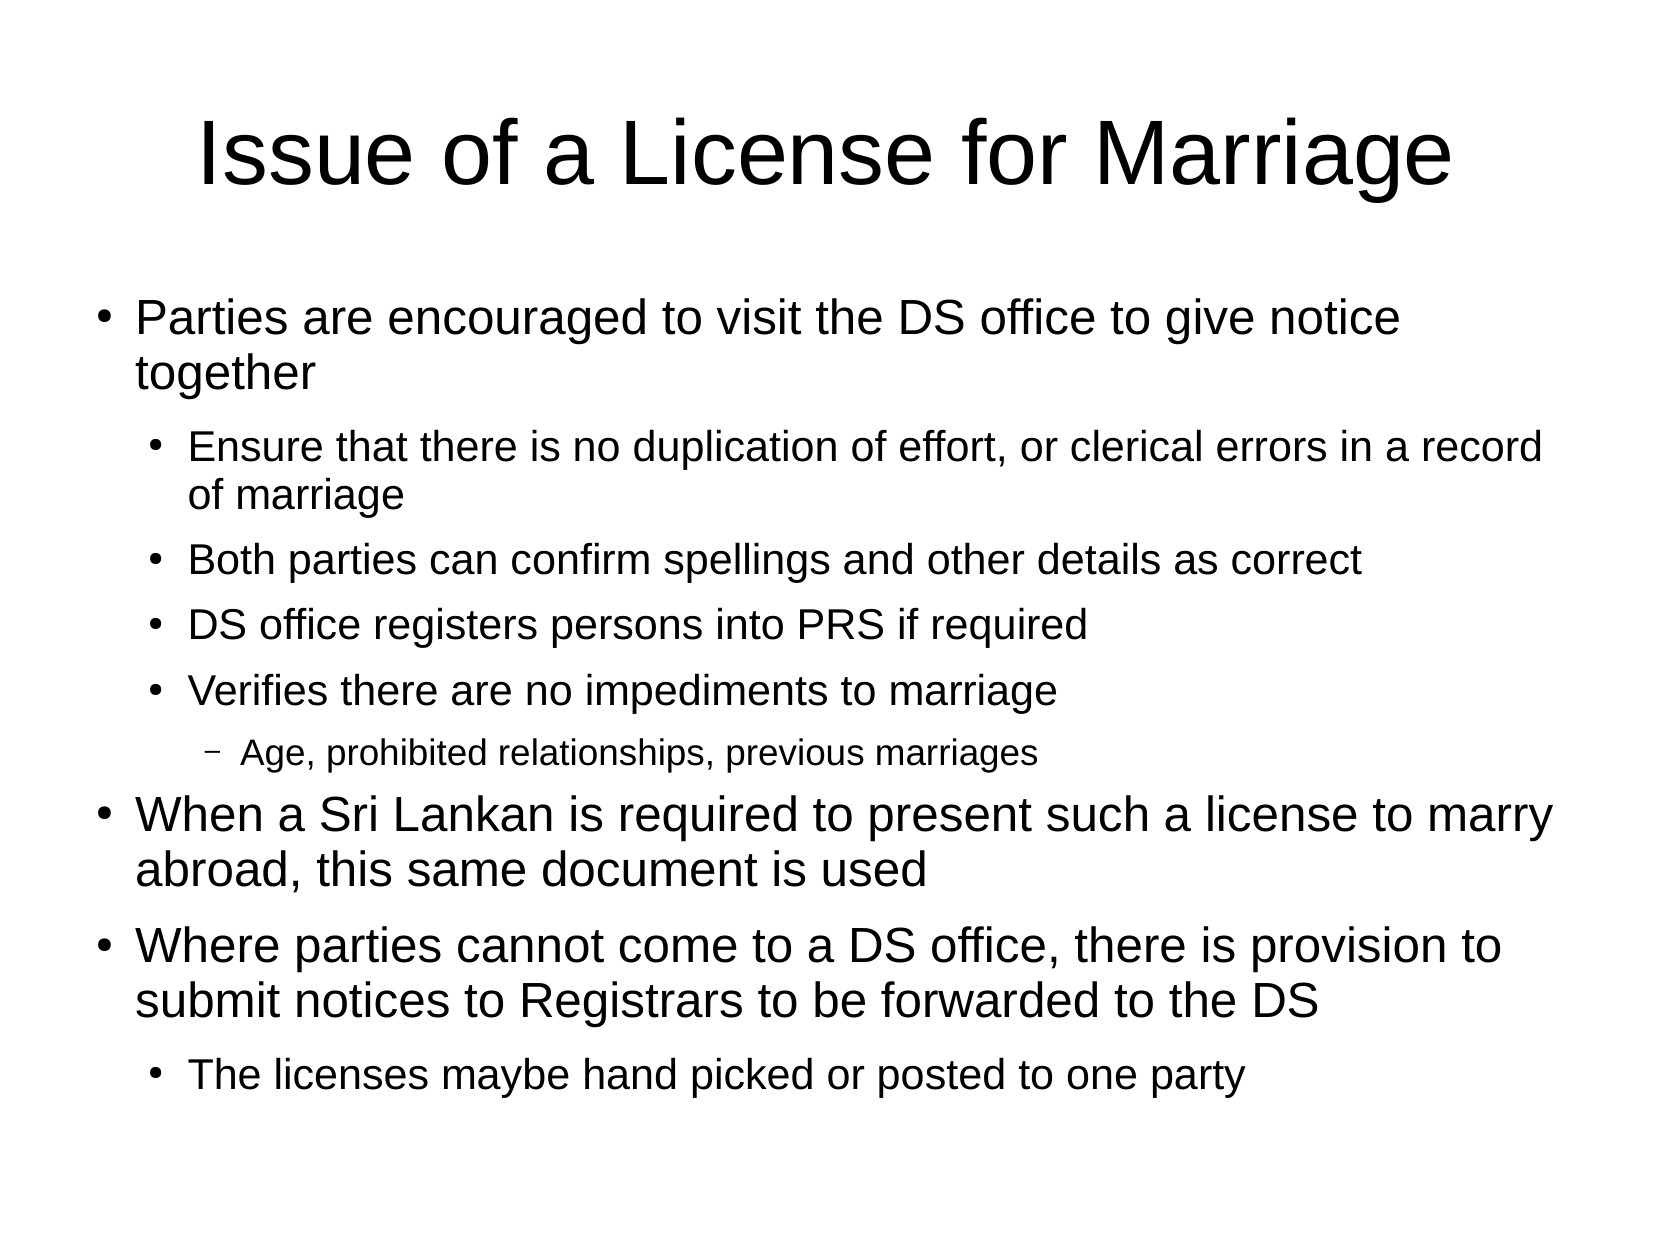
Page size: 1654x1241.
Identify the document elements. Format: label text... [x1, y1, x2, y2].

title Issue of a License for Marriage [82, 56, 1571, 250]
list Parties are encouraged to visit the DS office to give notice together Ensure that there is no duplication of effort, or clerical errors in a record of marriage Both parties can confirm spellings and other details as correct DS office registers persons into PRS if required Verifies there are no impediments to marriage Age, prohibited relationships, previous marriages When a Sri Lankan is required to present such a license to marry abroad, this same document is used Where parties cannot come to a DS office, there is provision to submit notices to Registrars to be forwarded to the DS The licenses maybe hand picked or posted to one party [82, 290, 1571, 1109]
